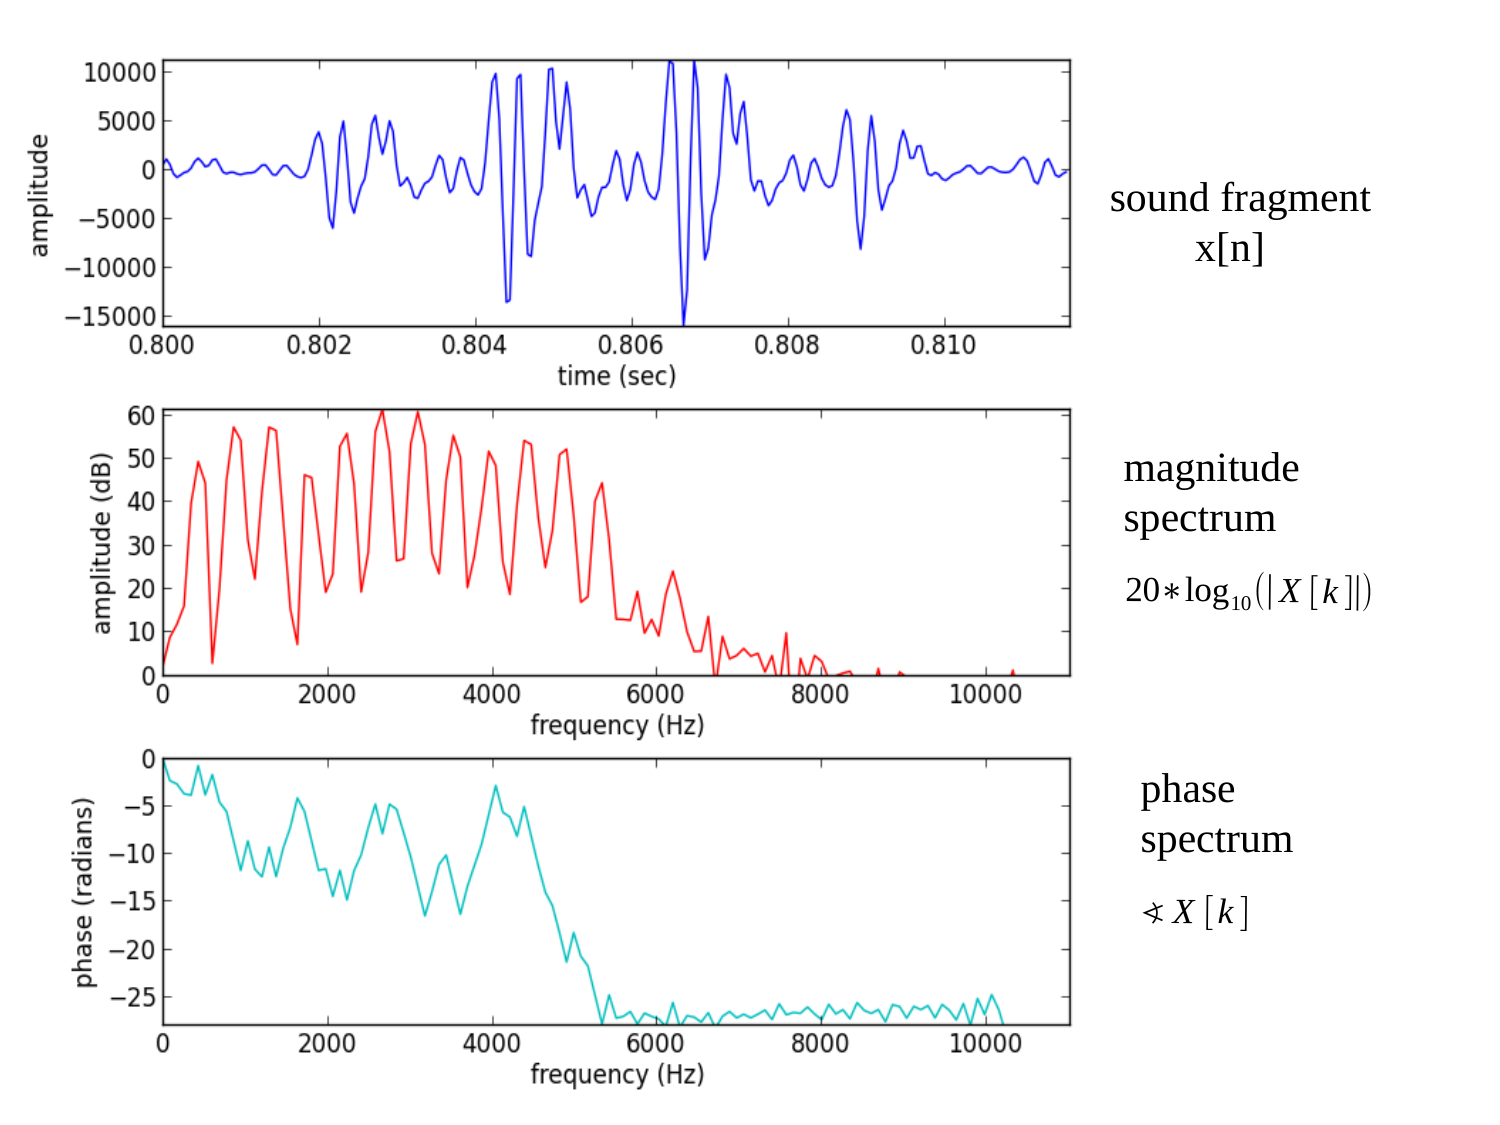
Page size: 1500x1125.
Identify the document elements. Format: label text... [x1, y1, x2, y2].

text_box sound fragment x[n] [1098, 159, 1393, 278]
picture [22, 39, 1098, 1100]
text_box phase spectrum [1125, 750, 1309, 869]
text_box magnitude spectrum [1108, 428, 1326, 548]
chart [1118, 568, 1380, 617]
chart [1132, 891, 1256, 934]
